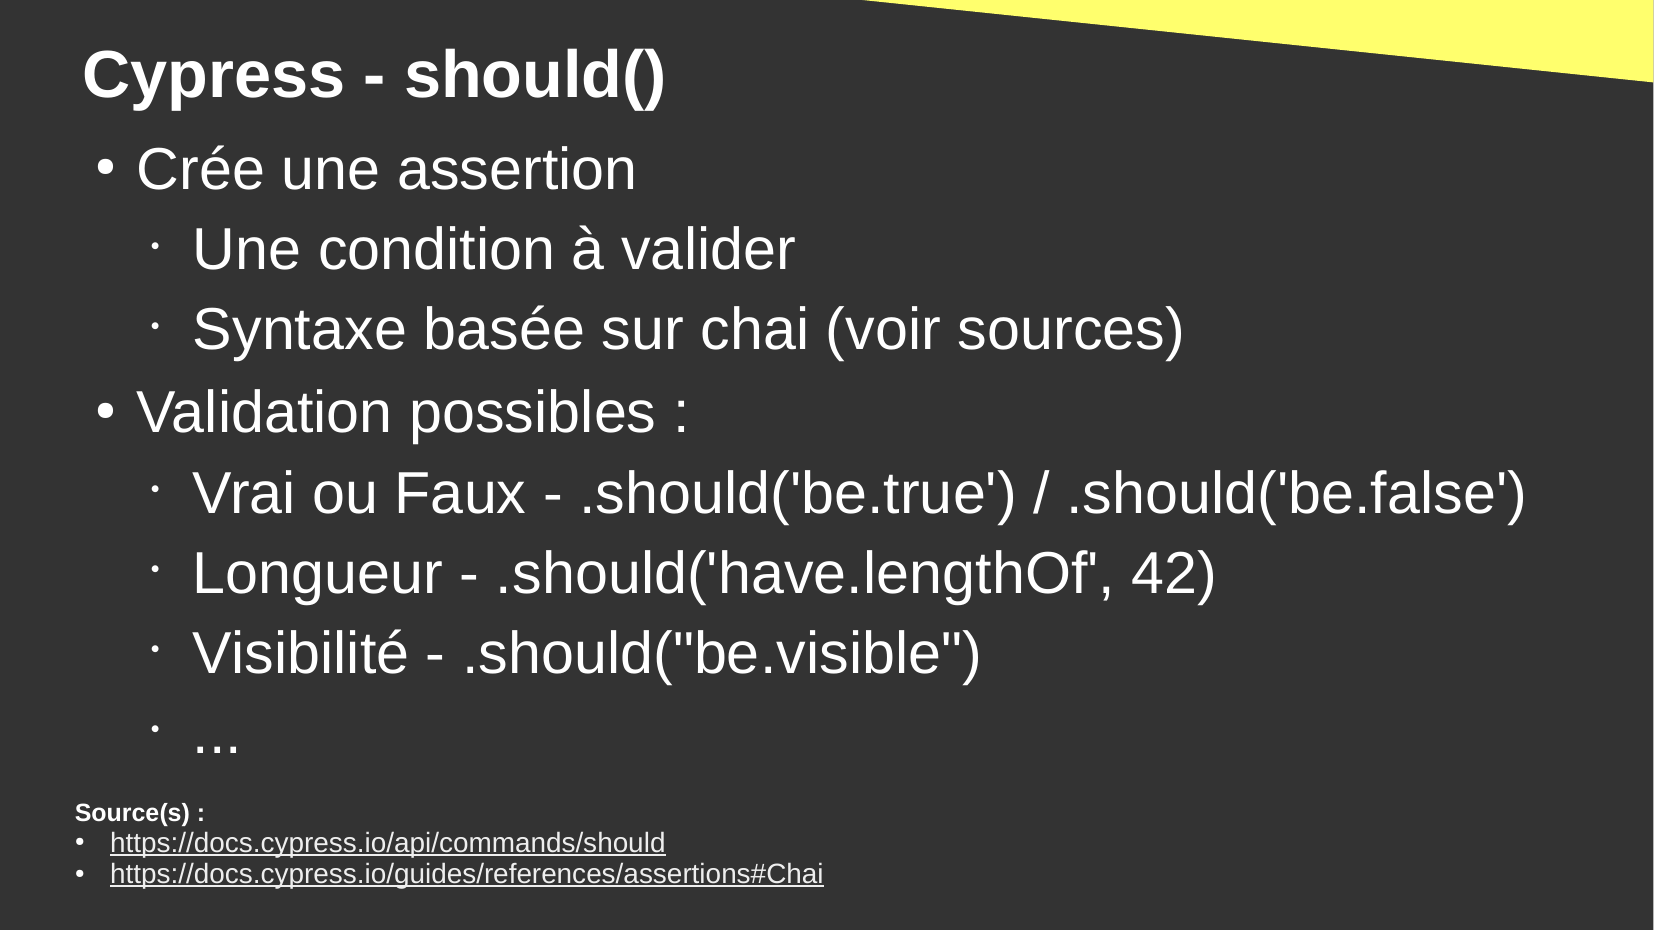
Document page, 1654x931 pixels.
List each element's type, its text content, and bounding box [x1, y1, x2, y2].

text_box [862, 0, 1654, 83]
title Cypress - should() [82, 37, 1004, 119]
list Crée une assertion Une condition à valider Syntaxe basée sur chai (voir sources) Validation possibles : Vrai ou Faux - .should('be.true') / .should('be.false') Longueur - .should('have.lengthOf', 42) Visibilité - .should("be.visible") ... [80, 135, 1619, 768]
text_box Source(s) : https://docs.cypress.io/api/commands/should https://docs.cypress.io/guides/references/assertions#Chai [60, 791, 1546, 898]
